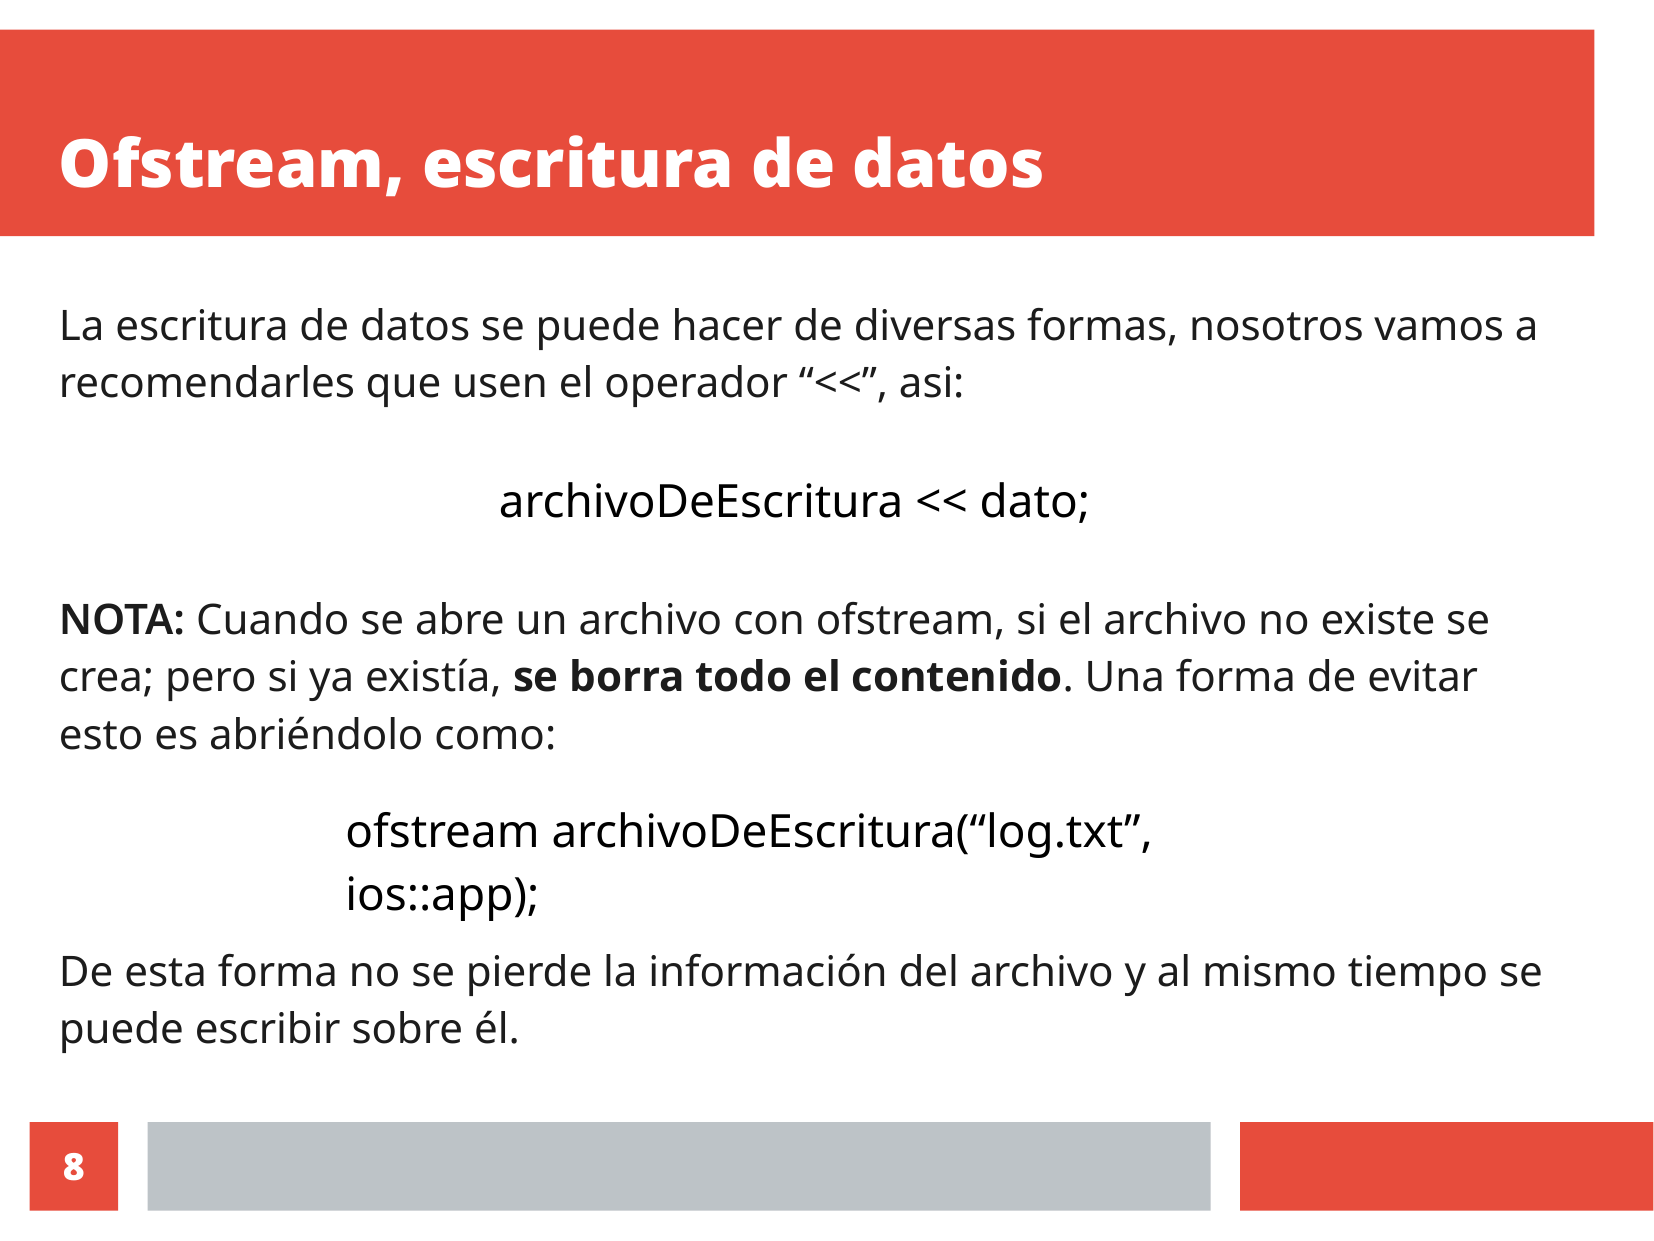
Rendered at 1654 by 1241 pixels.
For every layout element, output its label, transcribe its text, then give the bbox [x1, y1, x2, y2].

title Ofstream, escritura de datos [59, 59, 1595, 207]
list La escritura de datos se puede hacer de diversas formas, nosotros vamos a recomendarles que usen el operador “<<”, asi: NOTA: Cuando se abre un archivo con ofstream, si el archivo no existe se crea; pero si ya existía, se borra todo el contenido. Una forma de evitar esto es abriéndolo como: De esta forma no se pierde la información del archivo y al mismo tiempo se puede escribir sobre él. [59, 295, 1565, 1063]
text_box ofstream archivoDeEscritura(“log.txt”, ios::app); [330, 791, 1371, 858]
text_box archivoDeEscritura << dato; [484, 460, 1123, 527]
